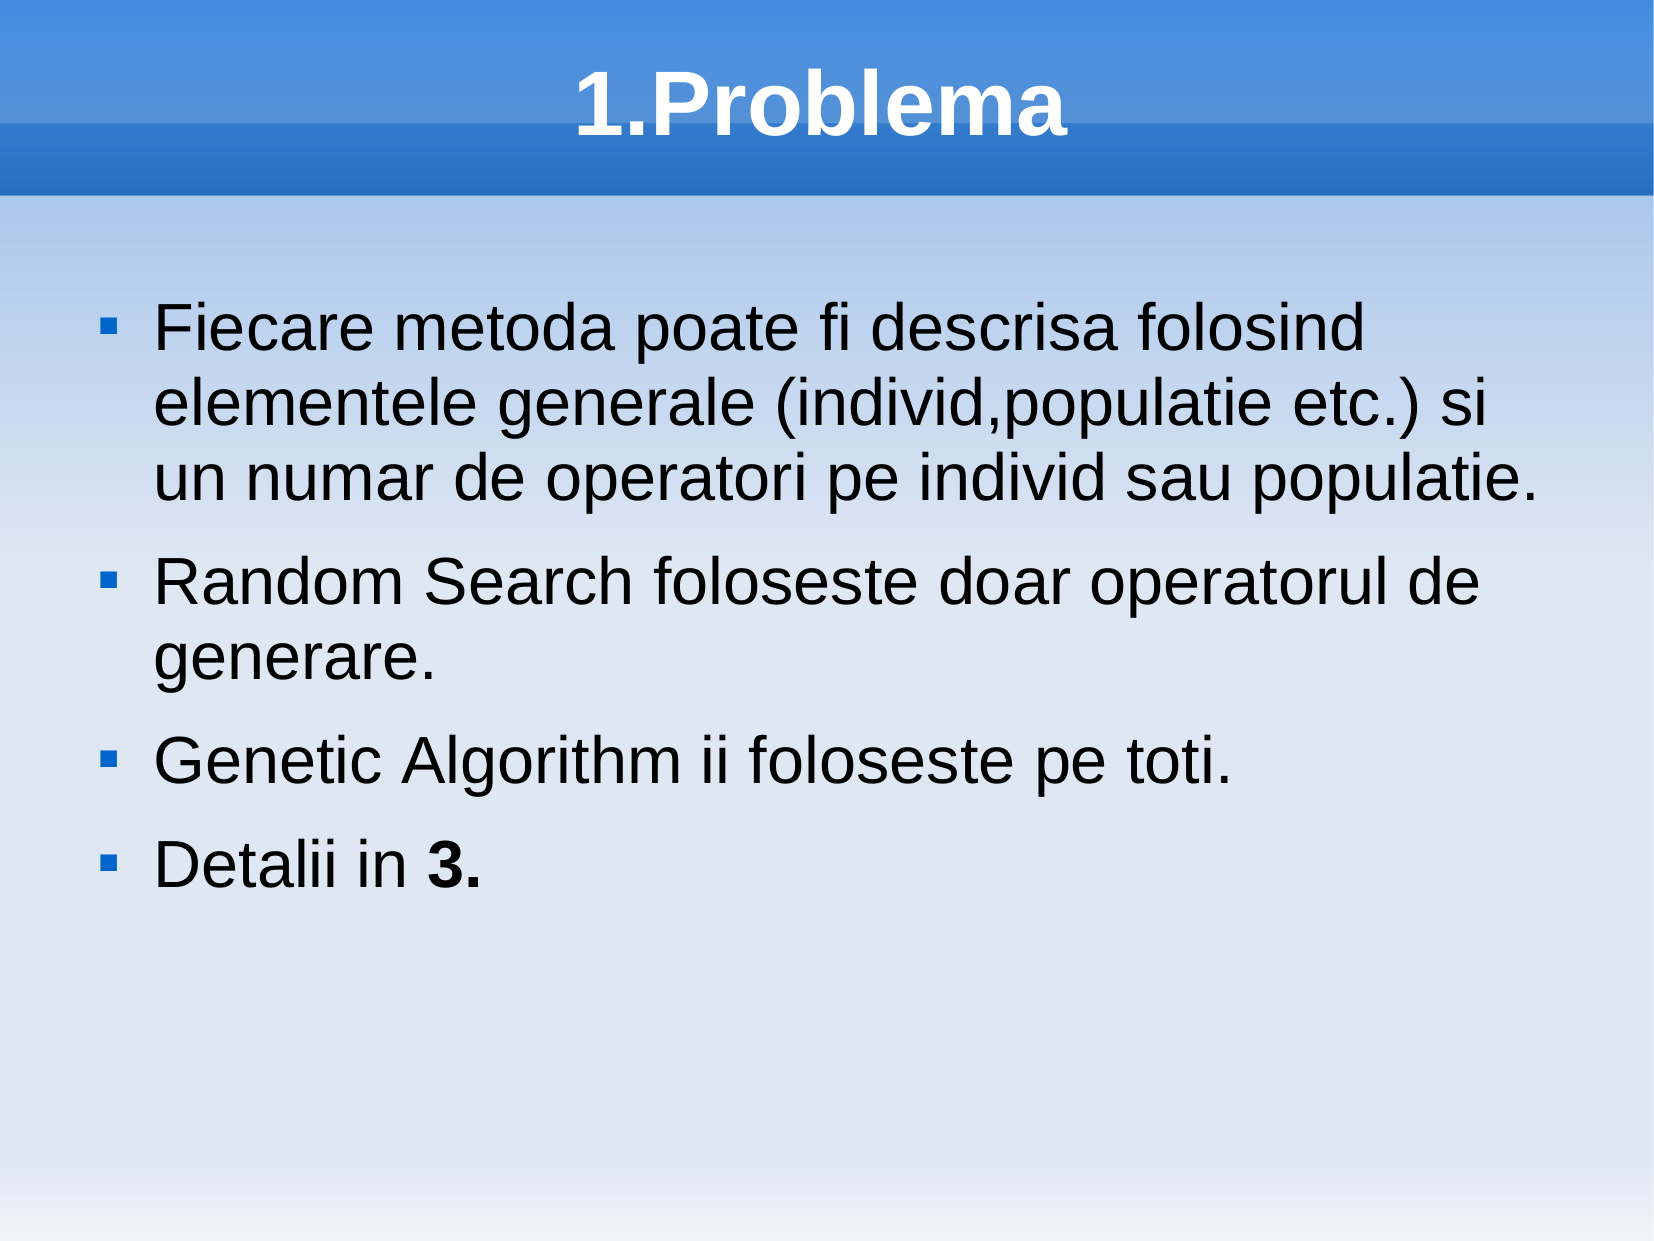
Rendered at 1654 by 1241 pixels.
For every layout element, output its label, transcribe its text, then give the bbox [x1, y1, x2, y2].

picture [0, 0, 1654, 1241]
title 1.Problema [76, 7, 1565, 200]
list Fiecare metoda poate fi descrisa folosind elementele generale (individ,populatie etc.) si un numar de operatori pe individ sau populatie. Random Search foloseste doar operatorul de generare. Genetic Algorithm ii foloseste pe toti. Detalii in 3. [82, 290, 1571, 1094]
